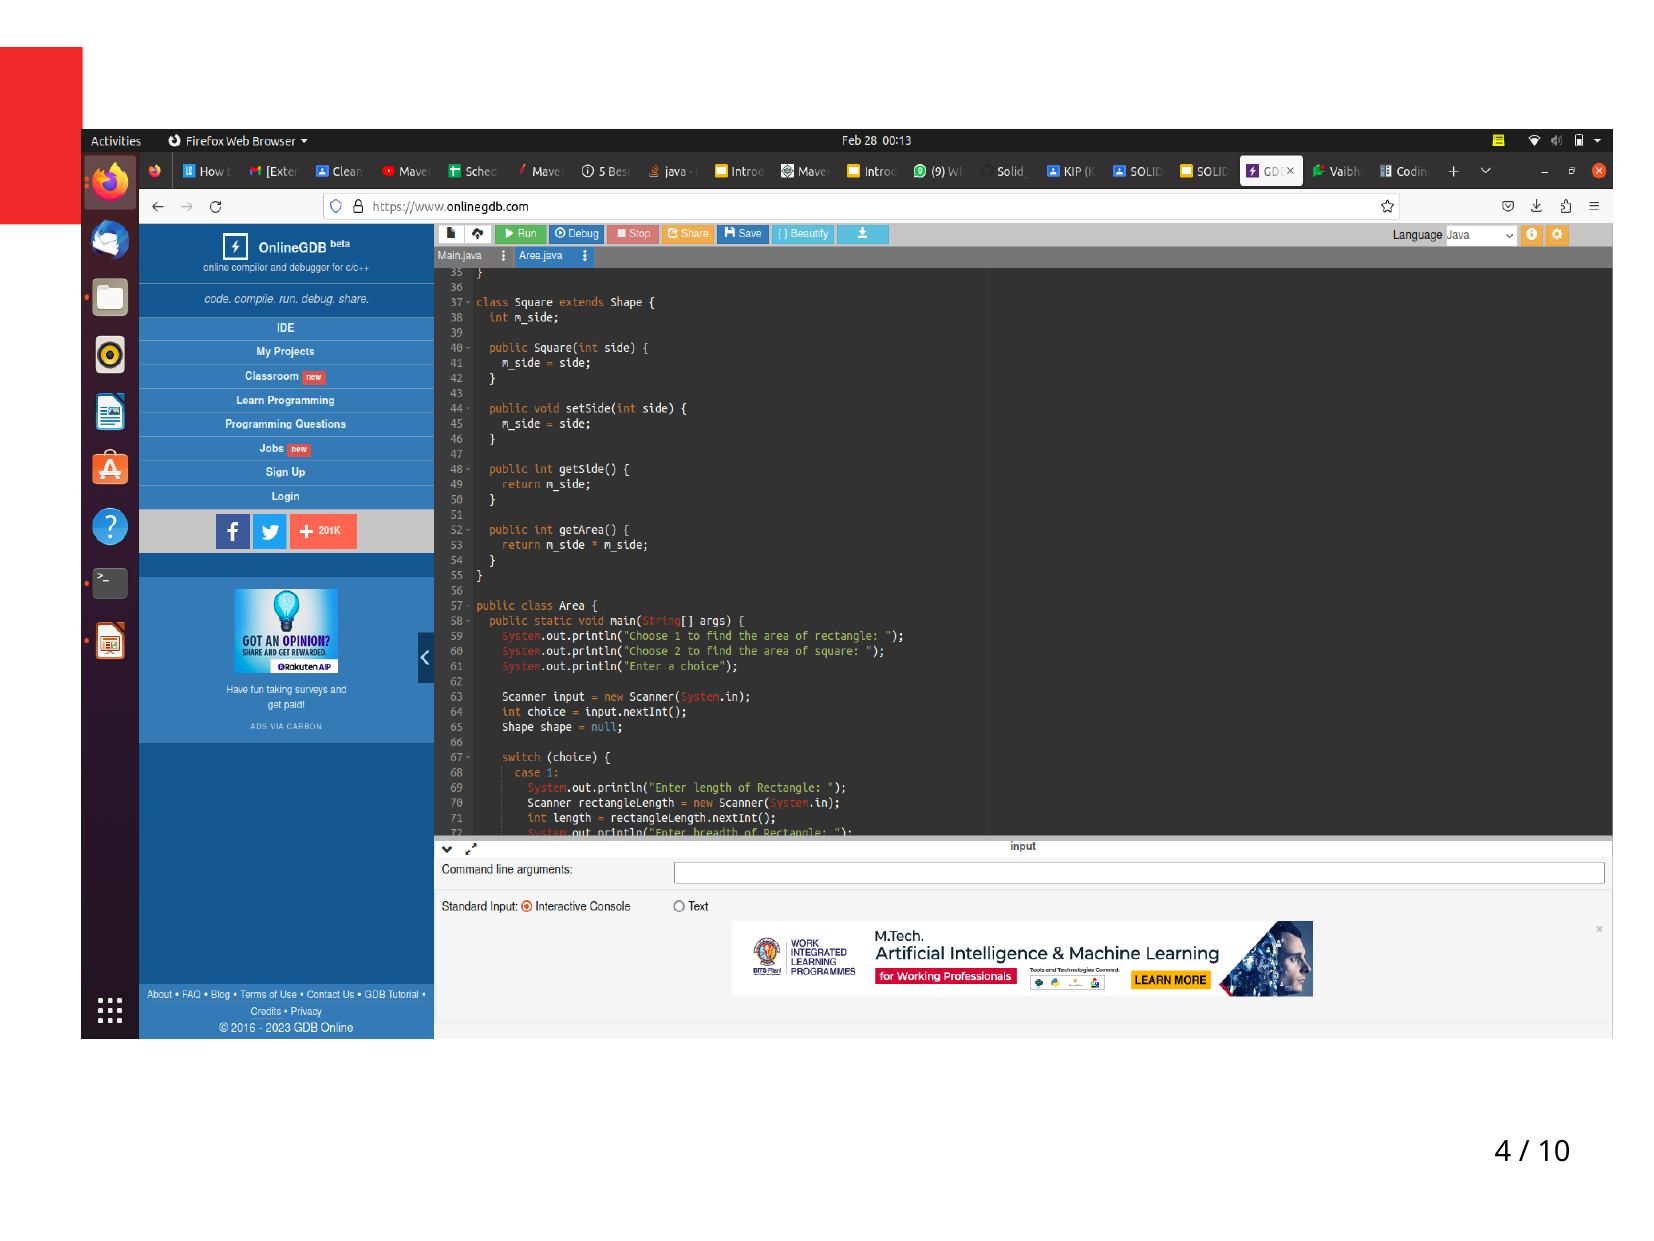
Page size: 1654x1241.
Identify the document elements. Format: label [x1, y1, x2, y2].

picture [81, 129, 1613, 1039]
